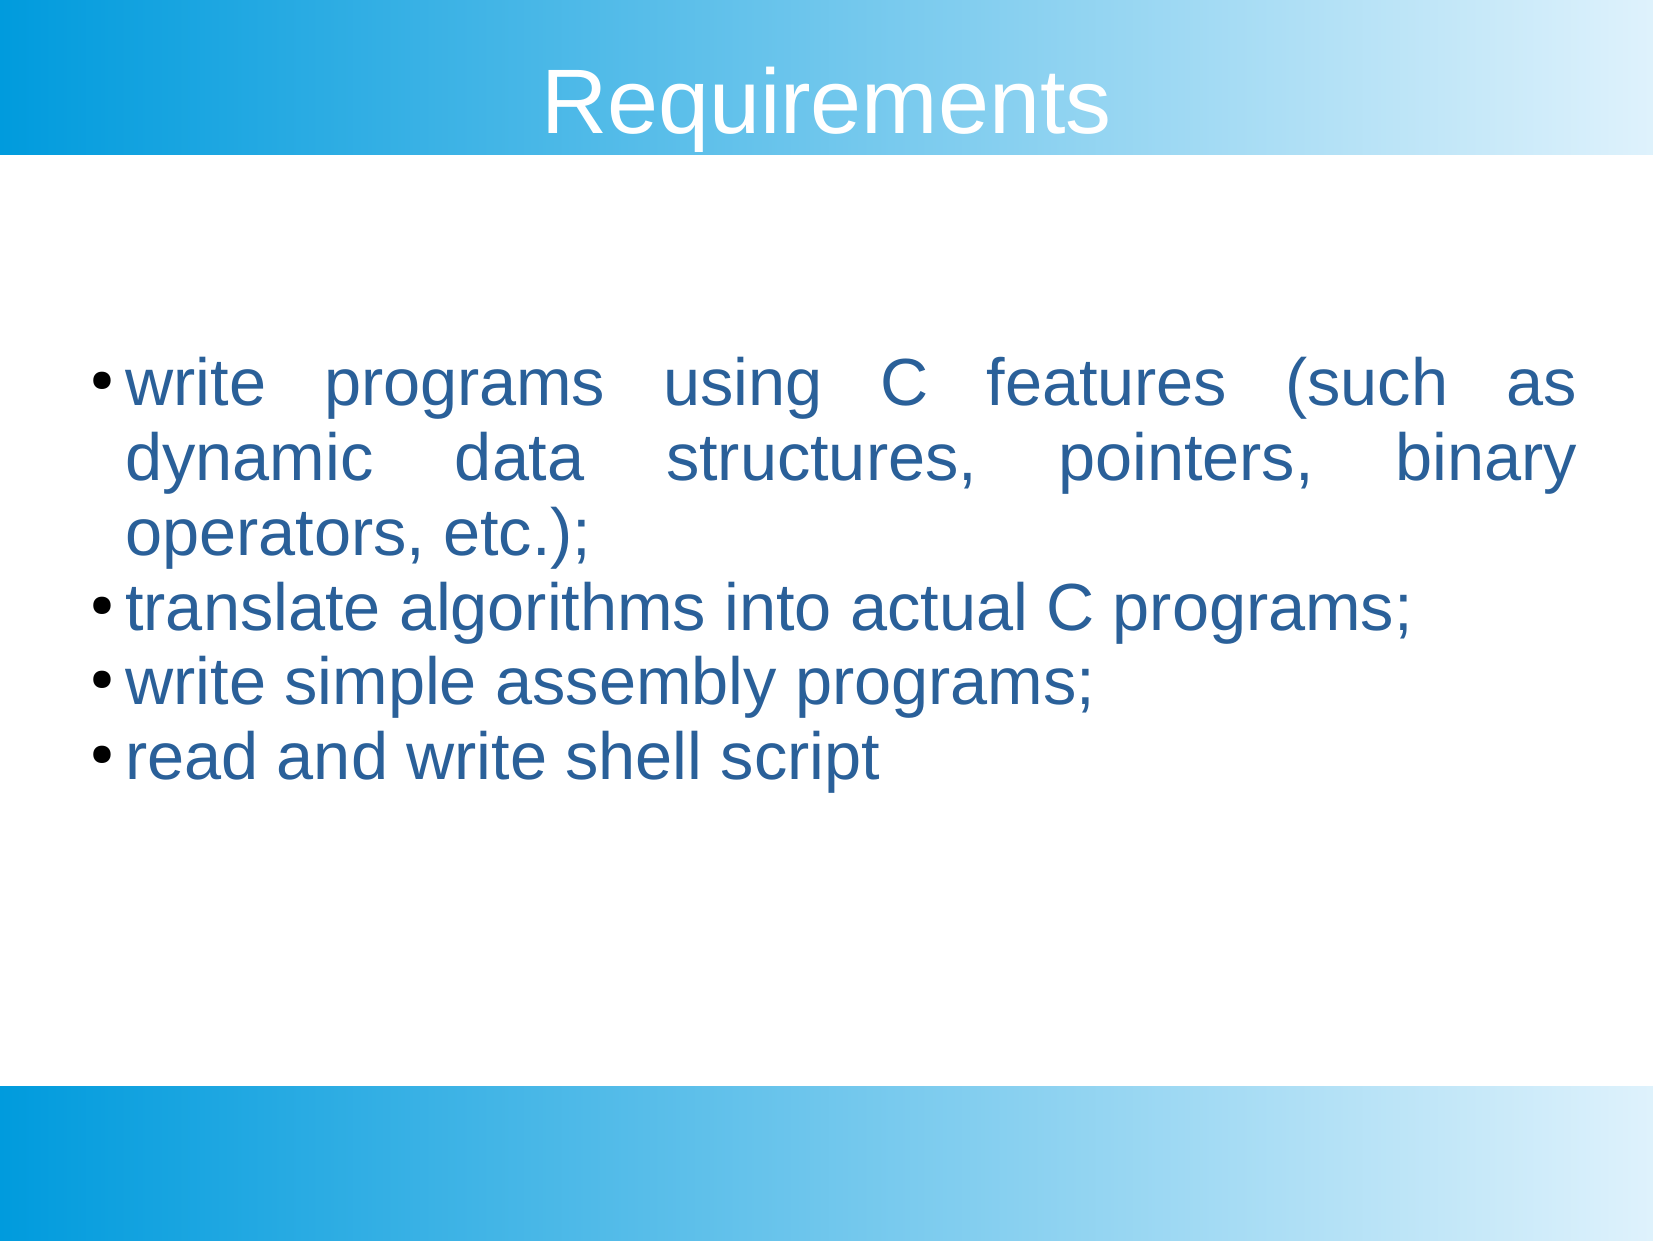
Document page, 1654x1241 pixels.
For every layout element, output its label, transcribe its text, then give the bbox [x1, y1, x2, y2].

title Requirements [82, 49, 1571, 155]
subtitle write programs using C features (such as dynamic data structures, pointers, binary operators, etc.); translate algorithms into actual C programs; write simple assembly programs; read and write shell script [90, 210, 1579, 930]
